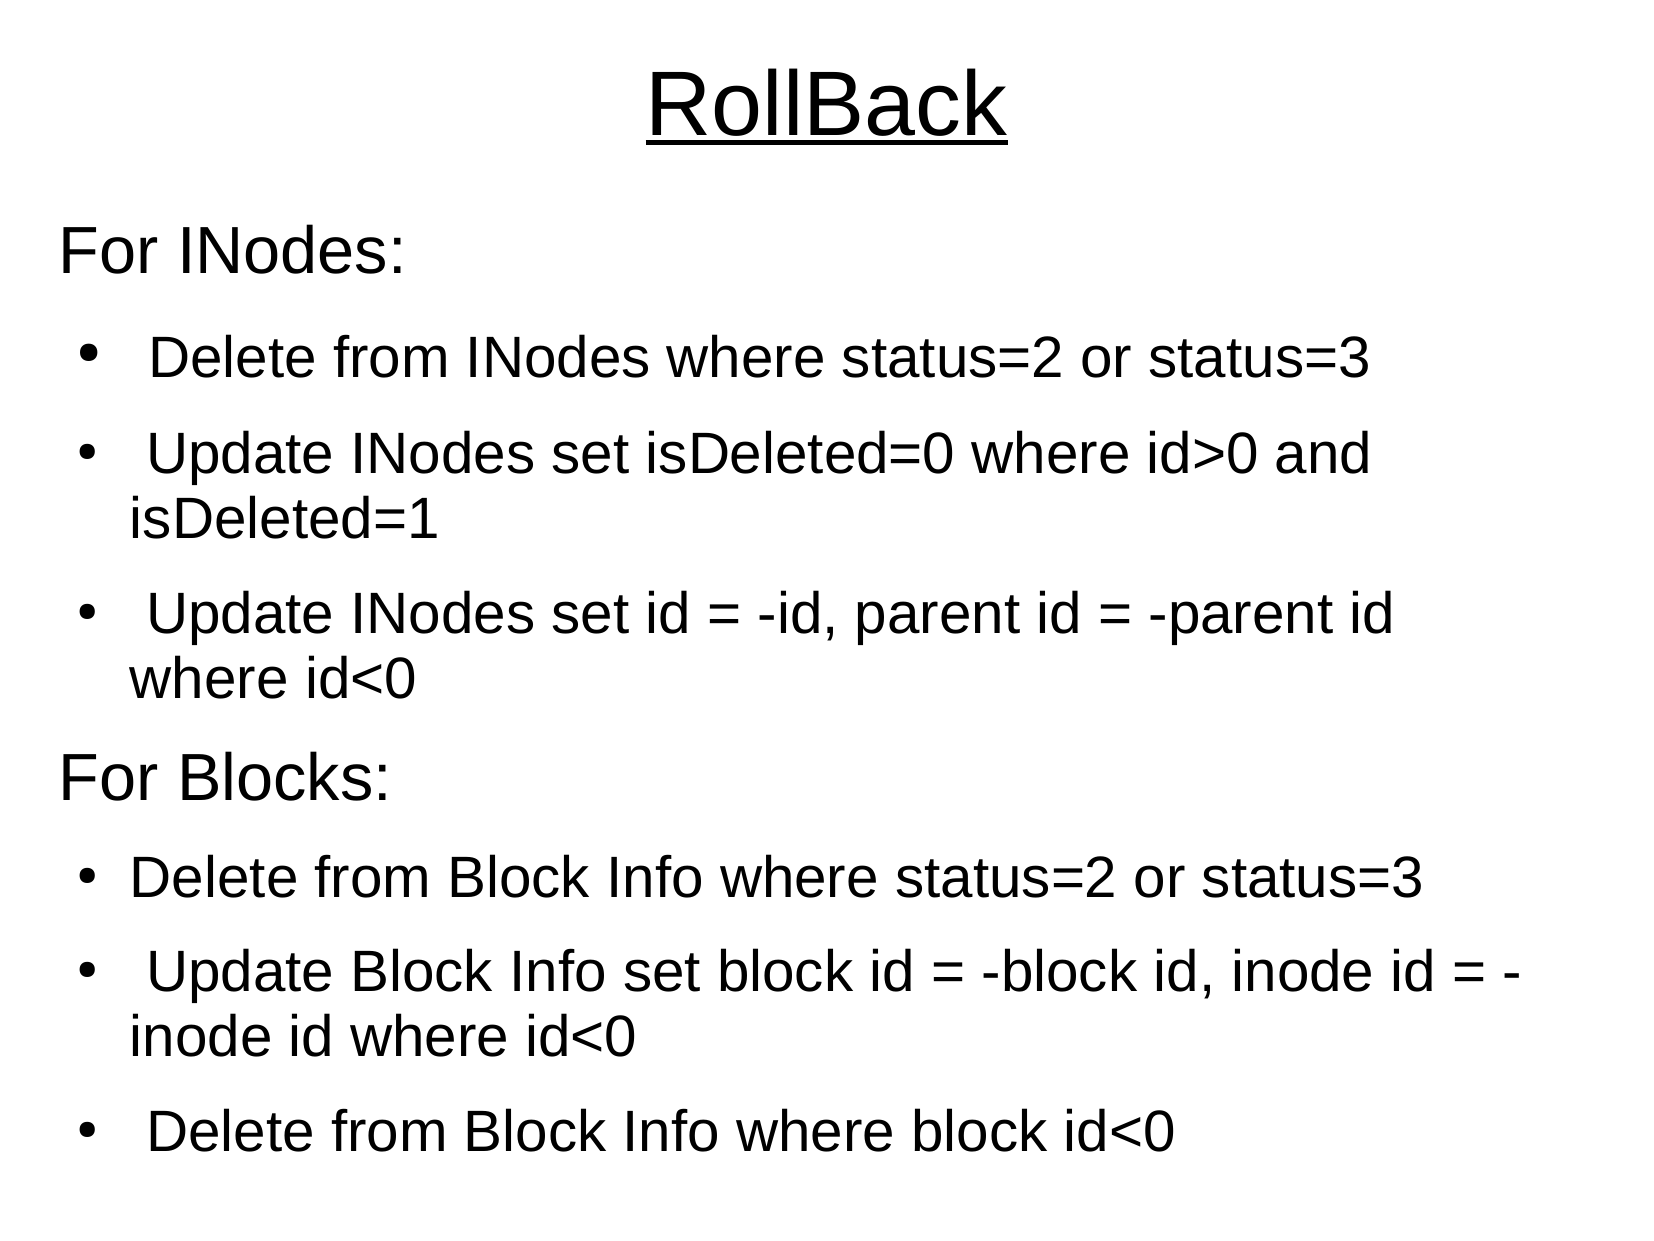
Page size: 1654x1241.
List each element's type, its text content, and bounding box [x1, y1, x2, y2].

list For INodes: Delete from INodes where status=2 or status=3 Update INodes set isDeleted=0 where id>0 and isDeleted=1 Update INodes set id = -id, parent id = -parent id where id<0 For Blocks: Delete from Block Info where status=2 or status=3 Update Block Info set block id = -block id, inode id = -inode id where id<0 Delete from Block Info where block id<0 [59, 212, 1538, 1193]
title RollBack [82, 0, 1571, 208]
